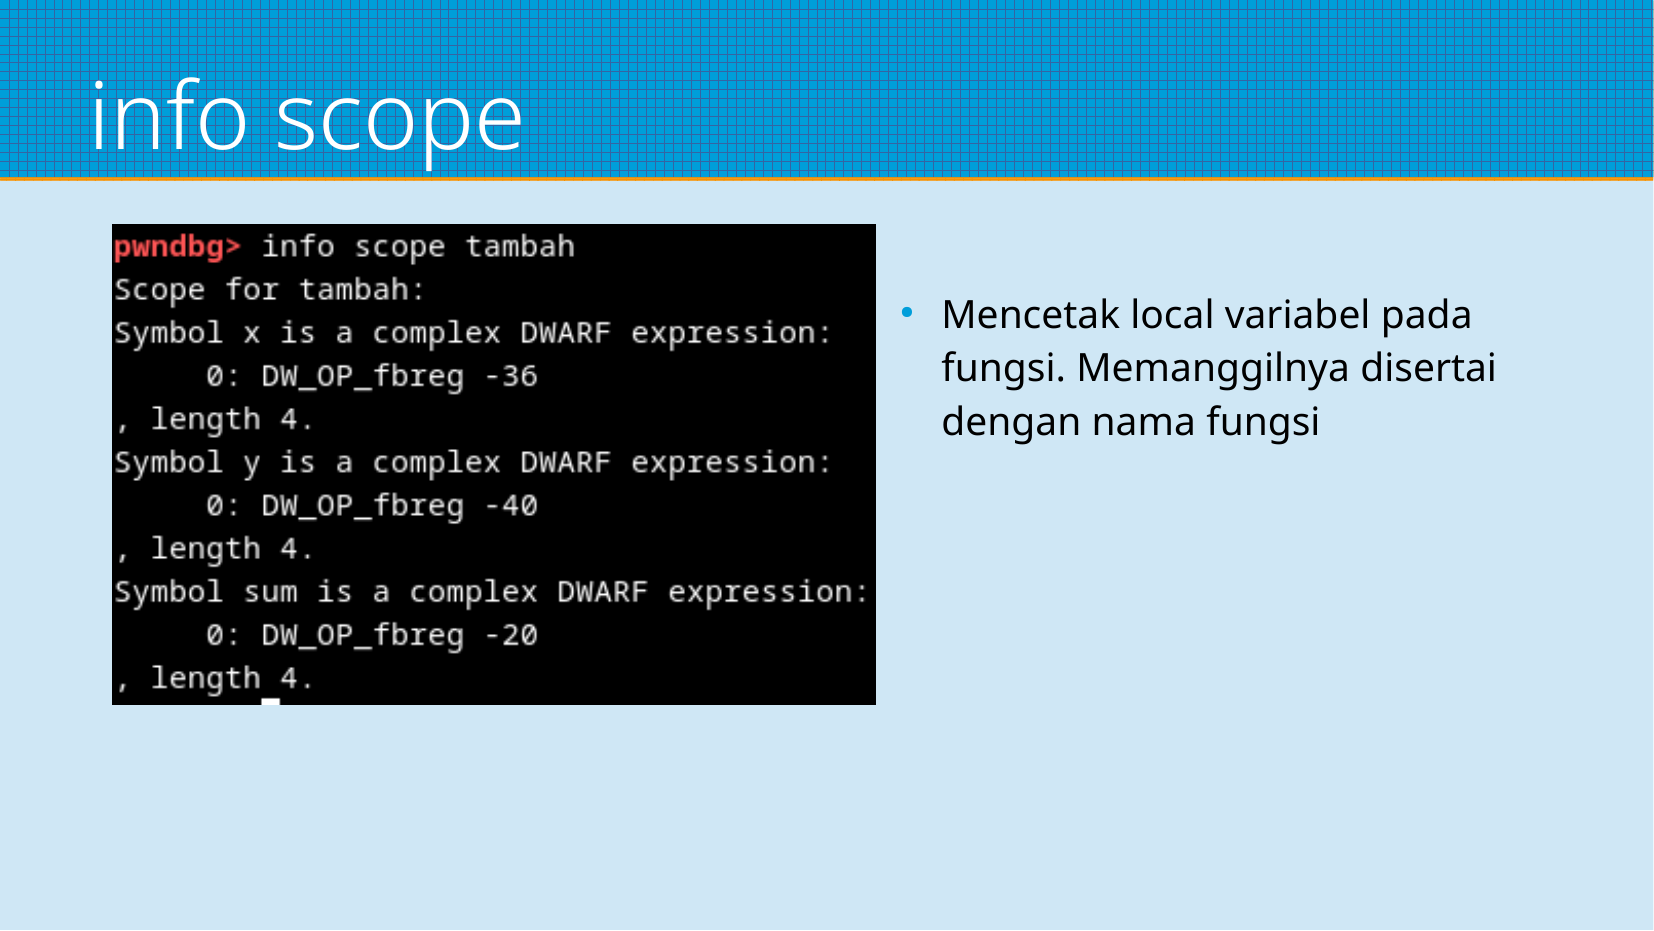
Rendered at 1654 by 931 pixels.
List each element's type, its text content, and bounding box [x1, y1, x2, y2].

list Mencetak local variabel pada fungsi. Memanggilnya disertai dengan nama fungsi [886, 286, 1538, 451]
picture [112, 224, 876, 706]
title info scope [88, 14, 1565, 178]
